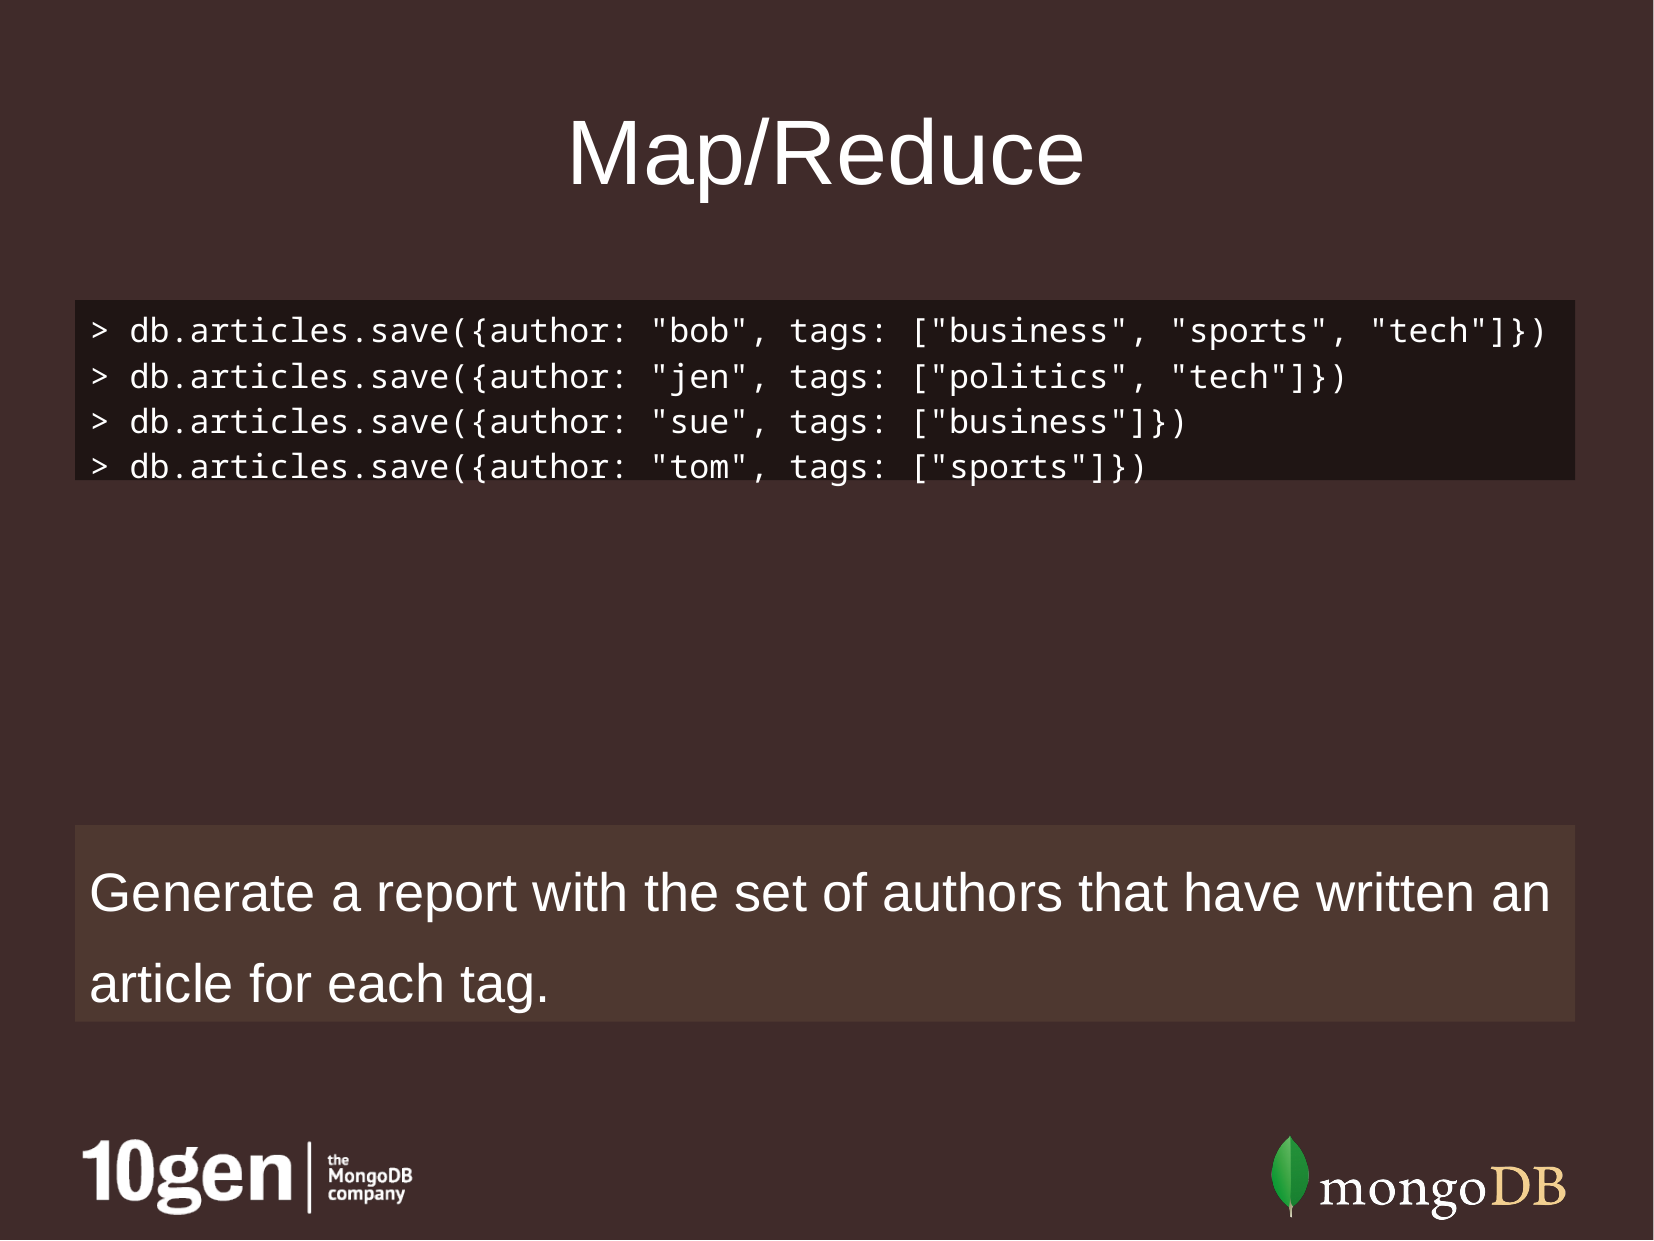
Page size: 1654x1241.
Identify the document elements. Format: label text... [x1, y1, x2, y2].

picture [1260, 1124, 1576, 1230]
title Map/Reduce [82, 49, 1571, 257]
text_box Generate a report with the set of authors that have written an article for each tag. [75, 825, 1576, 992]
text_box > db.articles.save({author: "bob", tags: ["business", "sports", "tech"]}) > db.articles.save({author: "jen", tags: ["politics", "tech"]}) > db.articles.save({author: "sue", tags: ["business"]}) > db.articles.save({author: "tom", tags: ["sports"]}) [75, 300, 1576, 481]
picture [82, 1139, 413, 1215]
